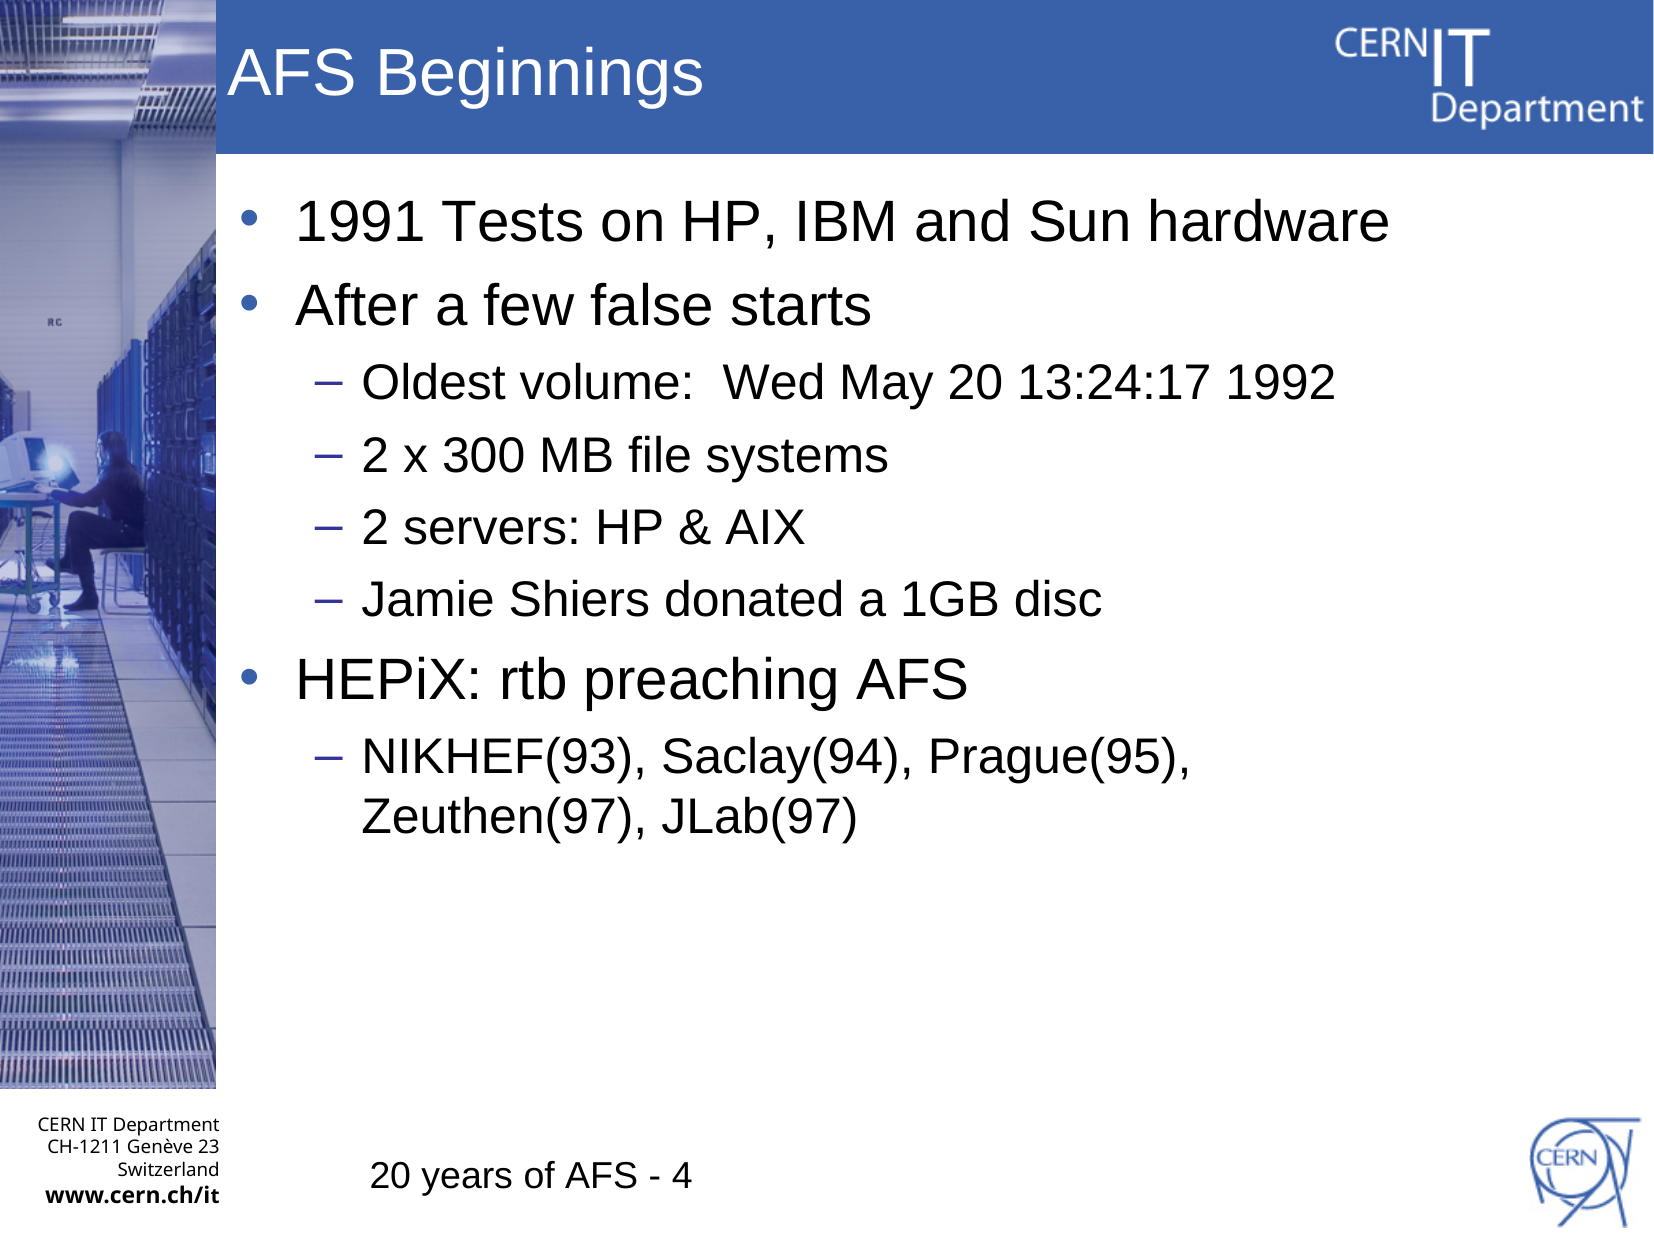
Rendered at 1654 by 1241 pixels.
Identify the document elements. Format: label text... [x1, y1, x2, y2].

title AFS Beginnings [212, 0, 1126, 165]
list 1991 Tests on HP, IBM and Sun hardware After a few false starts Oldest volume: Wed May 20 13:24:17 1992 2 x 300 MB file systems 2 servers: HP & AIX Jamie Shiers donated a 1GB disc HEPiX: rtb preaching AFS NIKHEF(93), Saclay(94), Prague(95), Zeuthen(97), JLab(97) [224, 174, 1463, 1003]
picture [1529, 1116, 1642, 1228]
picture [1126, 0, 1654, 154]
